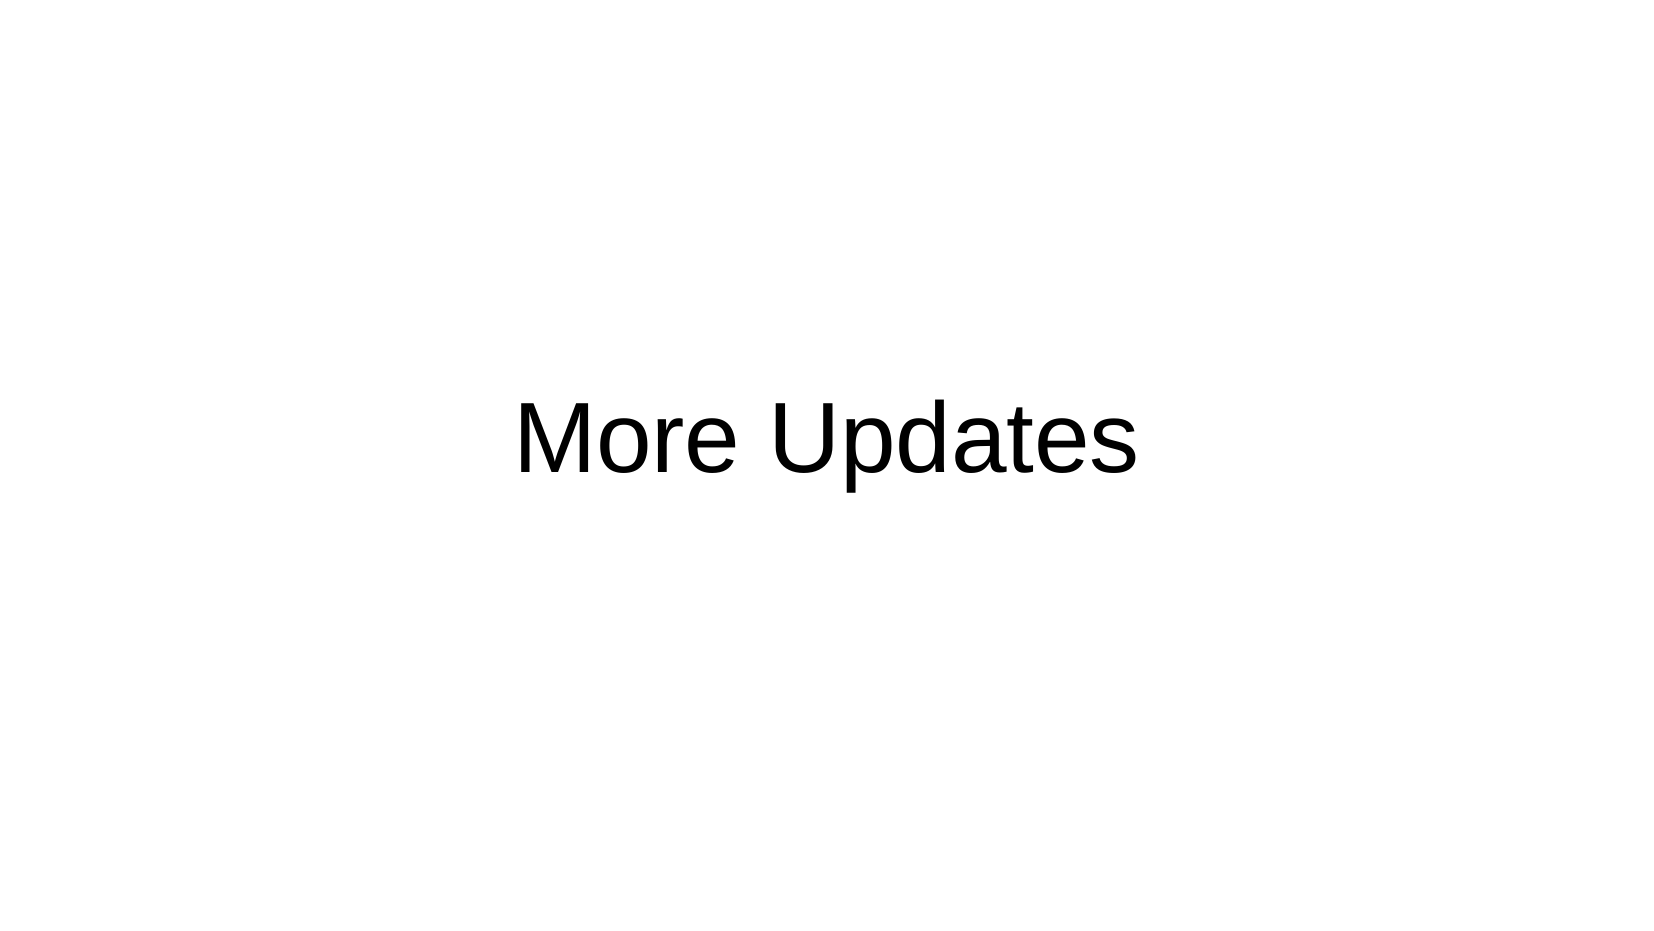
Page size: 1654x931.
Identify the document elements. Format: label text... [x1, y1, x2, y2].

text_box More Updates [82, 108, 1571, 767]
